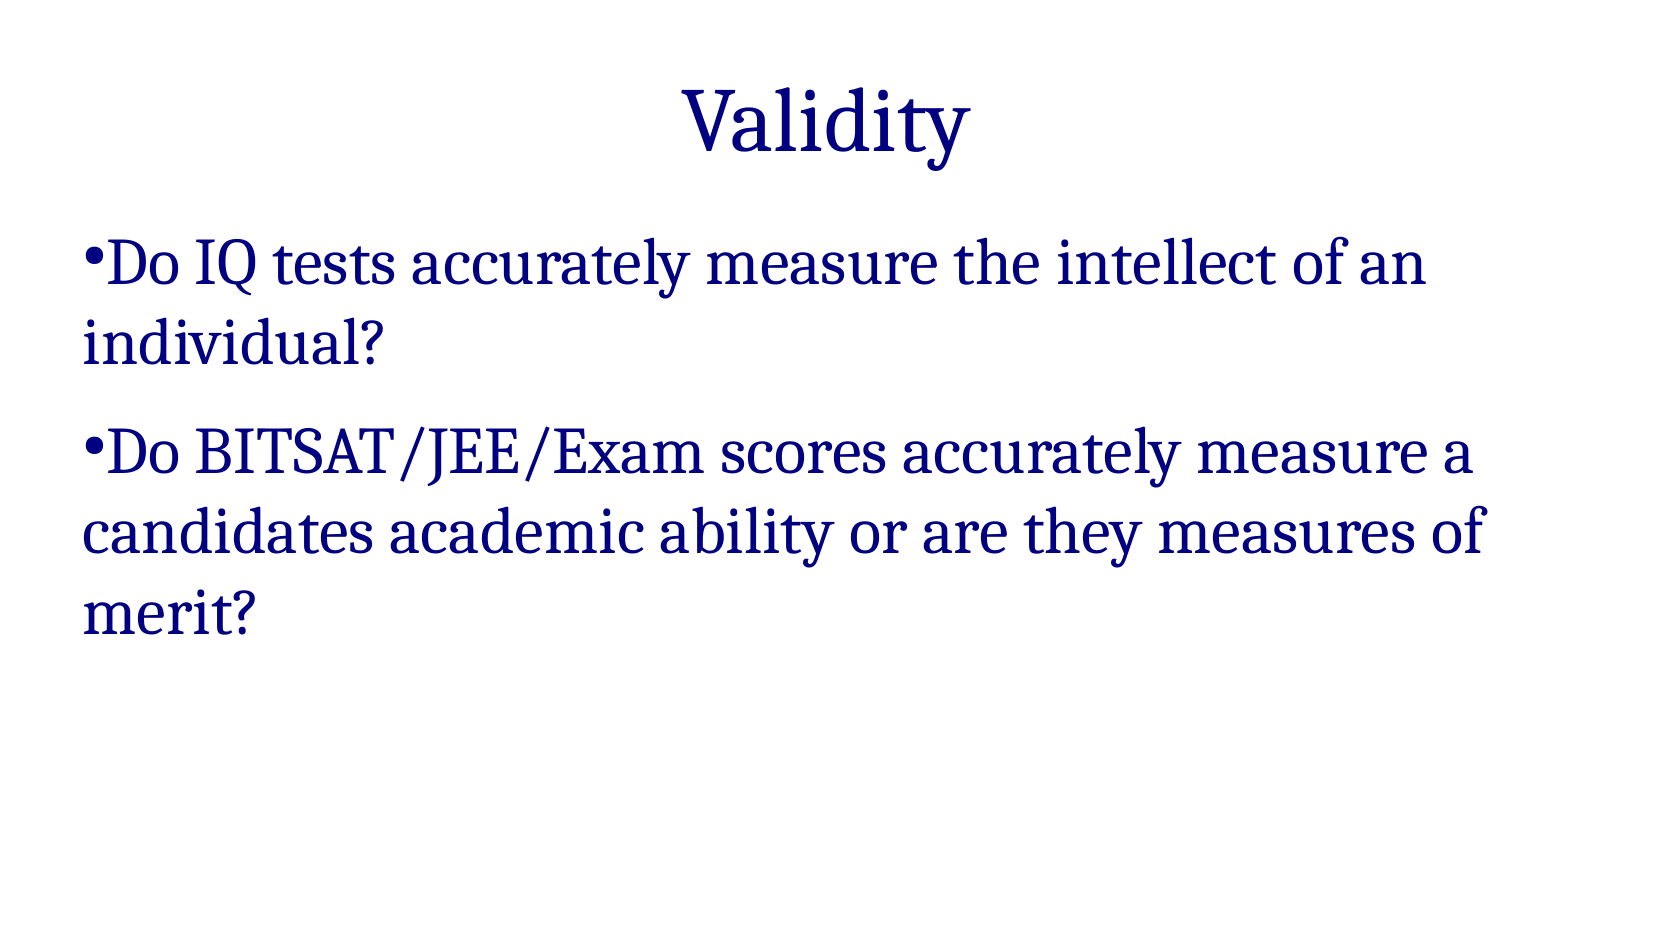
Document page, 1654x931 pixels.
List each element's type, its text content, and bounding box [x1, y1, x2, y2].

list Do IQ tests accurately measure the intellect of an individual? Do BITSAT/JEE/Exam scores accurately measure a candidates academic ability or are they measures of merit? [82, 217, 1571, 863]
title Validity [82, 7, 1571, 217]
